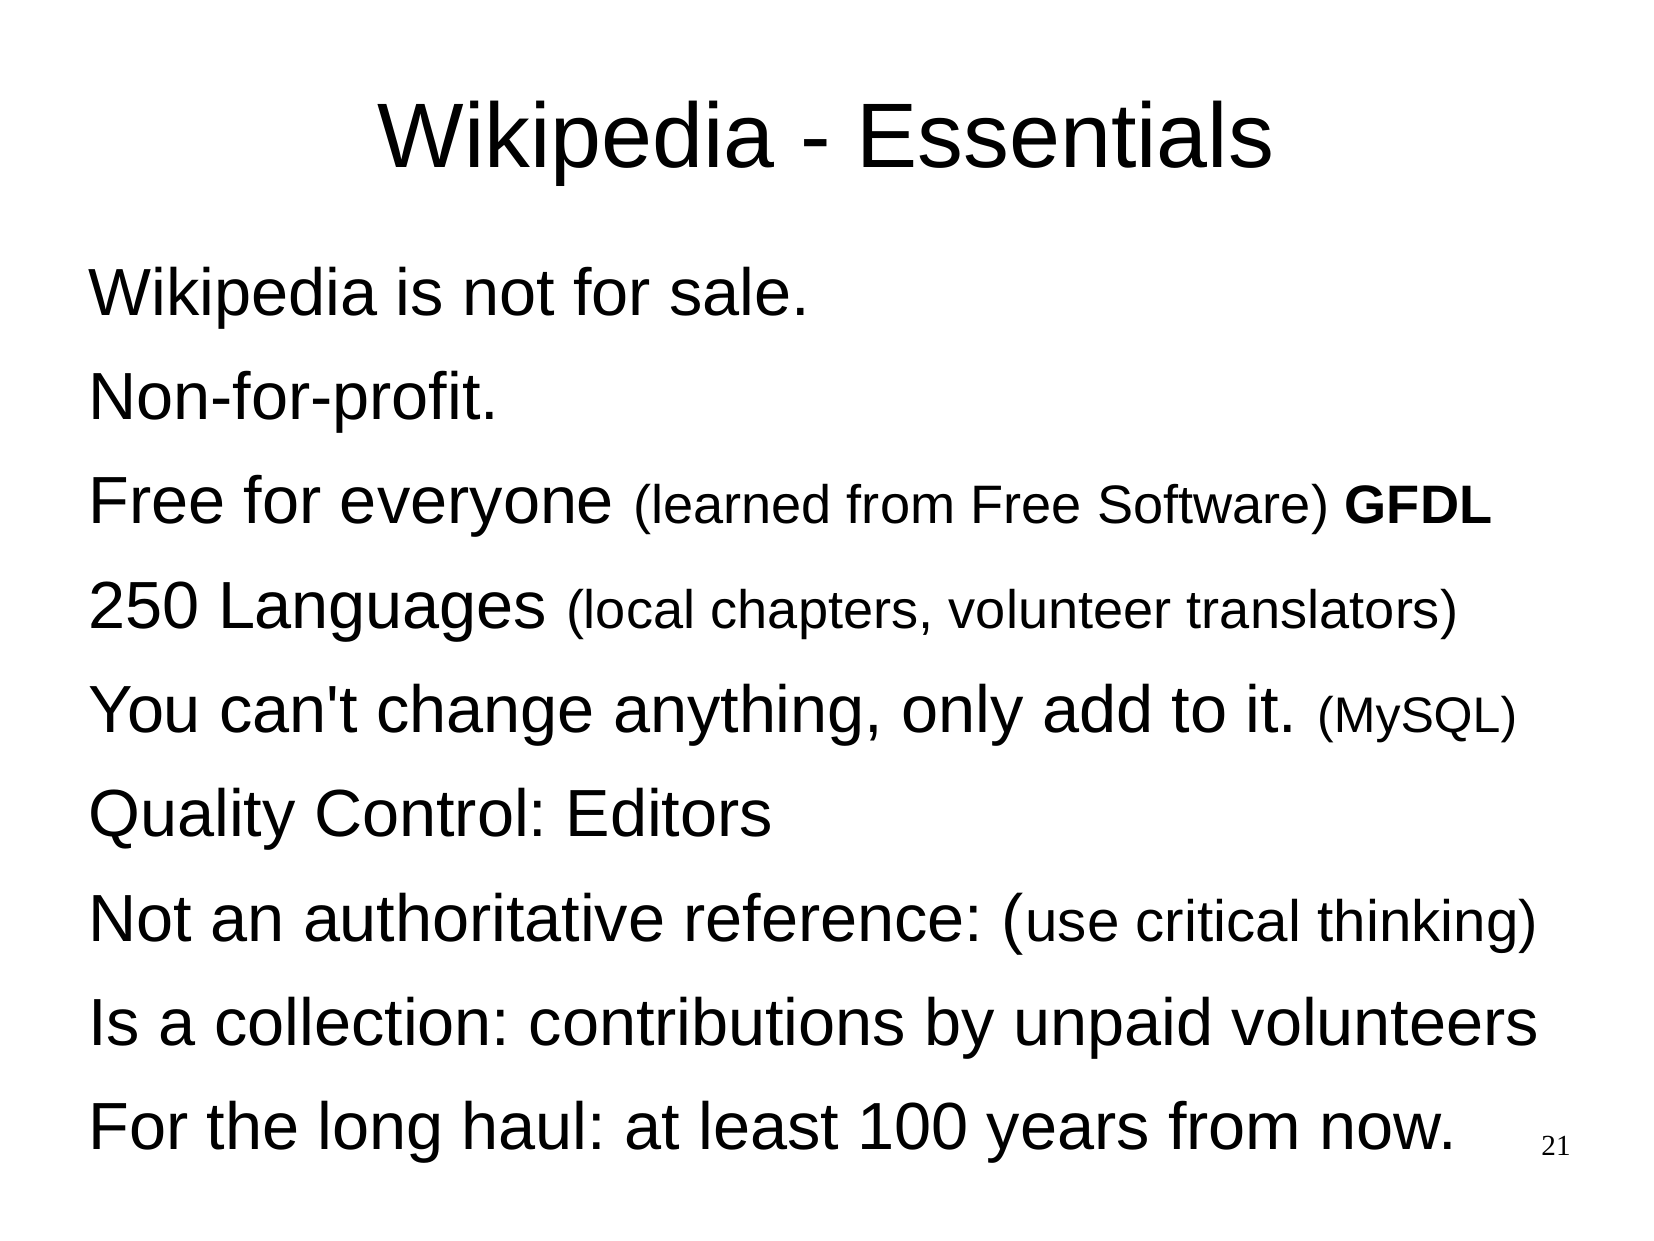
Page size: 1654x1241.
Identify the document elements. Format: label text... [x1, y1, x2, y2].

title Wikipedia - Essentials [82, 31, 1571, 239]
list Wikipedia is not for sale. Non-for-profit. Free for everyone (learned from Free Software) GFDL 250 Languages (local chapters, volunteer translators) You can't change anything, only add to it. (MySQL) Quality Control: Editors Not an authoritative reference: (use critical thinking) Is a collection: contributions by unpaid volunteers For the long haul: at least 100 years from now. [70, 254, 1601, 1164]
